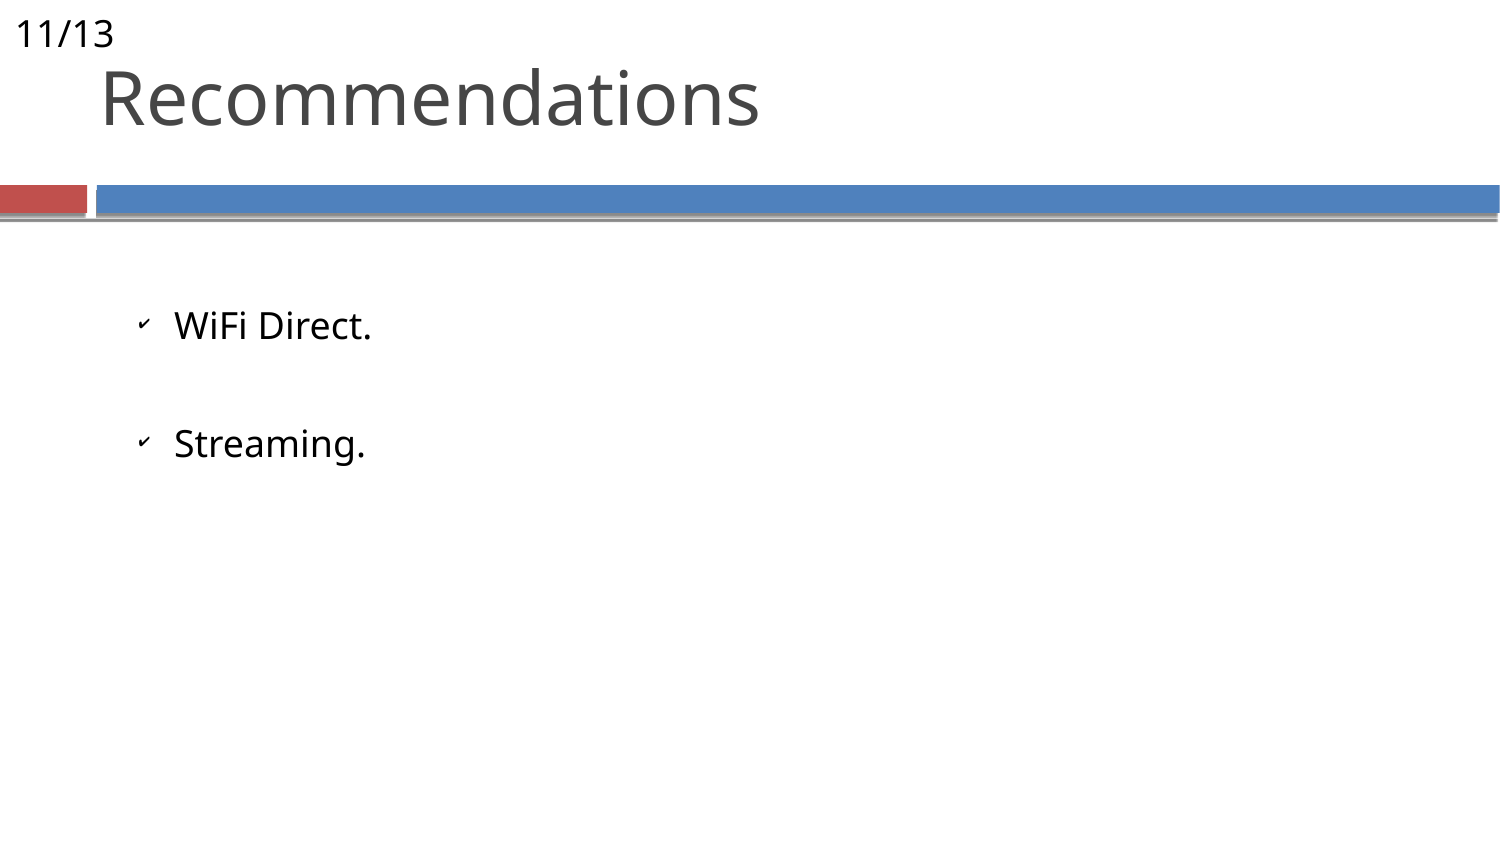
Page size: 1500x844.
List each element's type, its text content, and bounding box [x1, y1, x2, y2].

text_box WiFi Direct. [123, 292, 793, 356]
text_box Recommendations [99, 13, 1438, 179]
text_box Streaming. [124, 410, 793, 475]
text_box 11/13 [0, 0, 151, 64]
